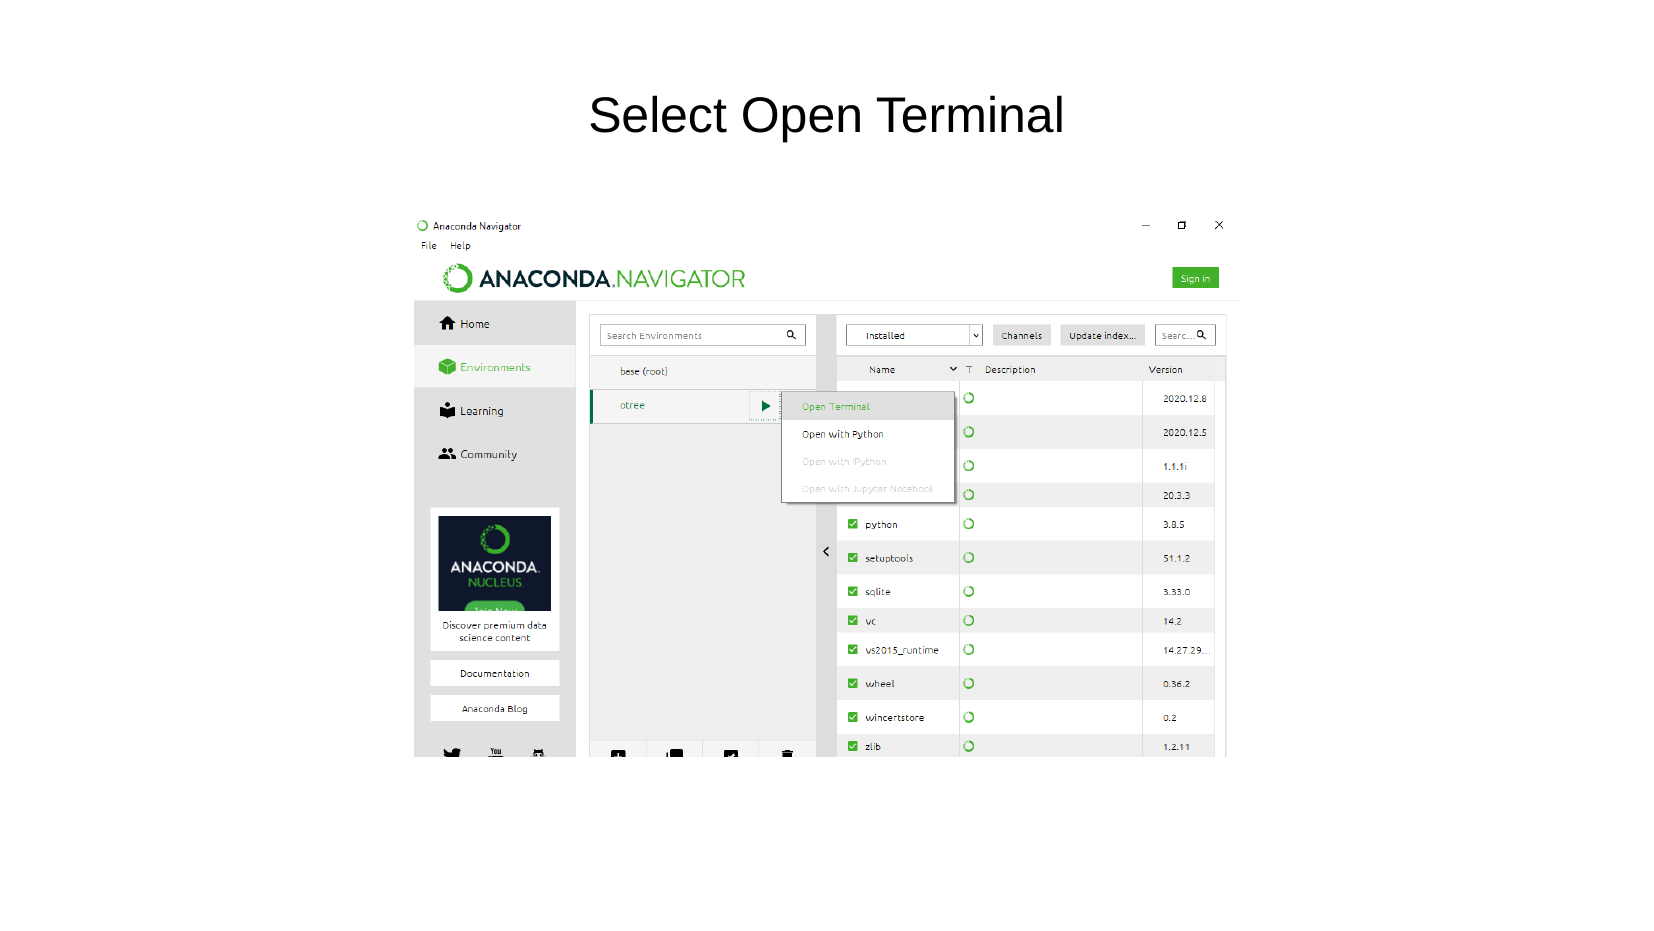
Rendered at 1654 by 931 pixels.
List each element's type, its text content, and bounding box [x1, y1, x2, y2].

title Select Open Terminal [82, 37, 1571, 193]
picture [414, 217, 1239, 757]
